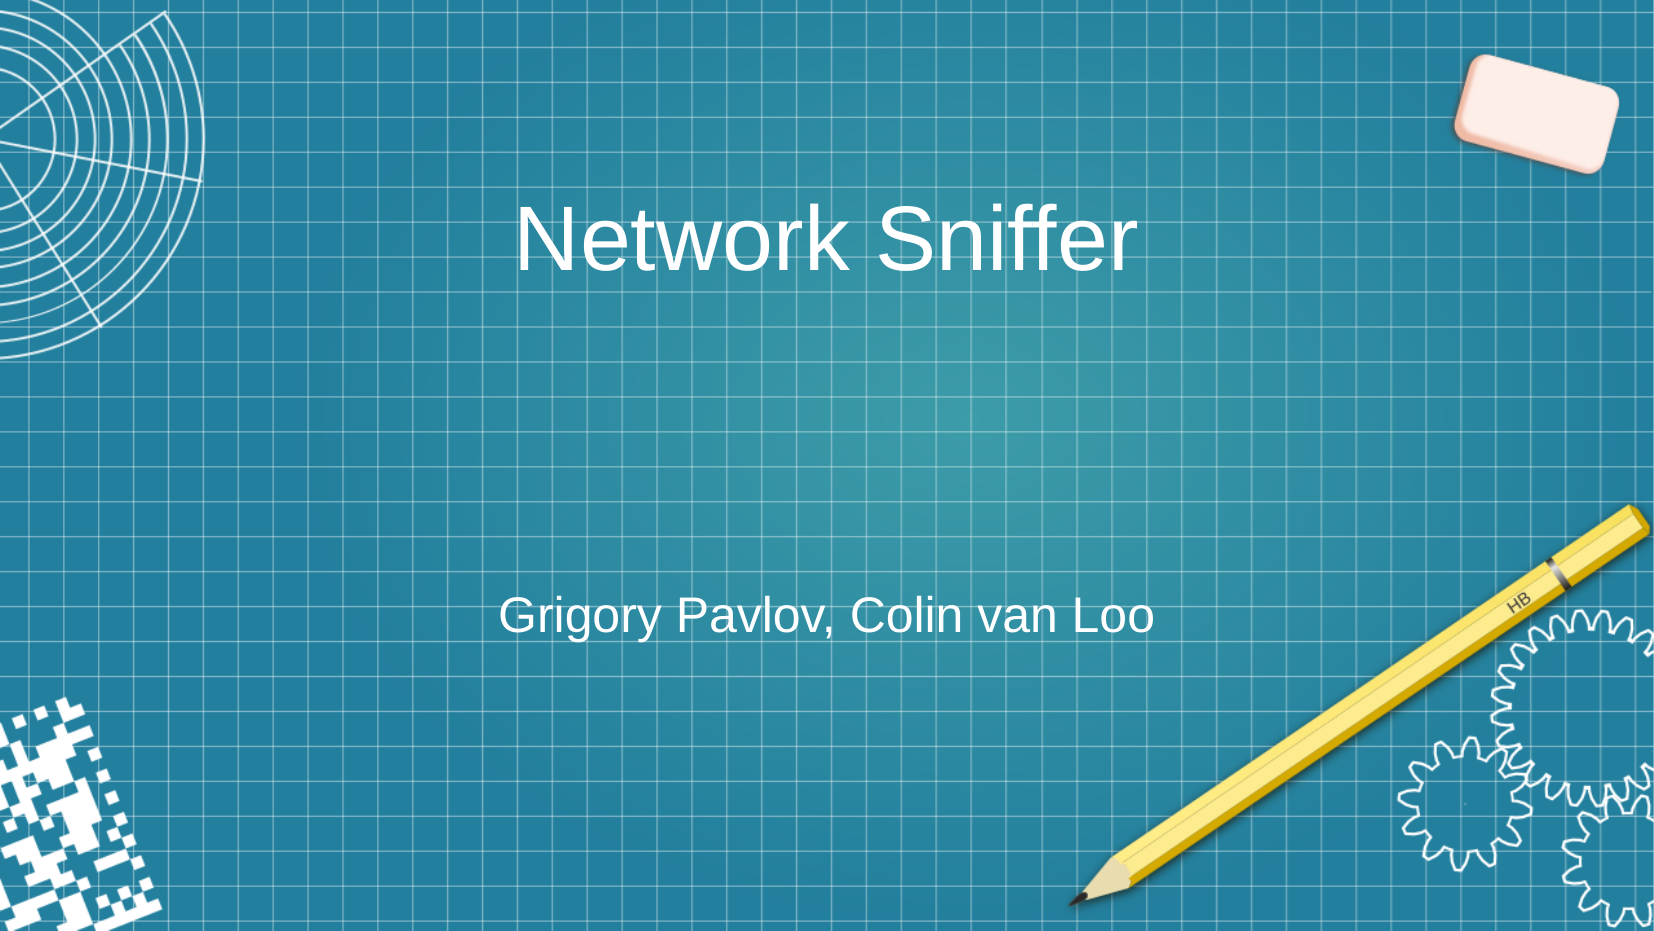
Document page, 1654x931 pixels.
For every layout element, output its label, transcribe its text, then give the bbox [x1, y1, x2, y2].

picture [0, 0, 1654, 931]
subtitle Grigory Pavlov, Colin van Loo [82, 389, 1571, 842]
title Network Sniffer [82, 132, 1571, 346]
